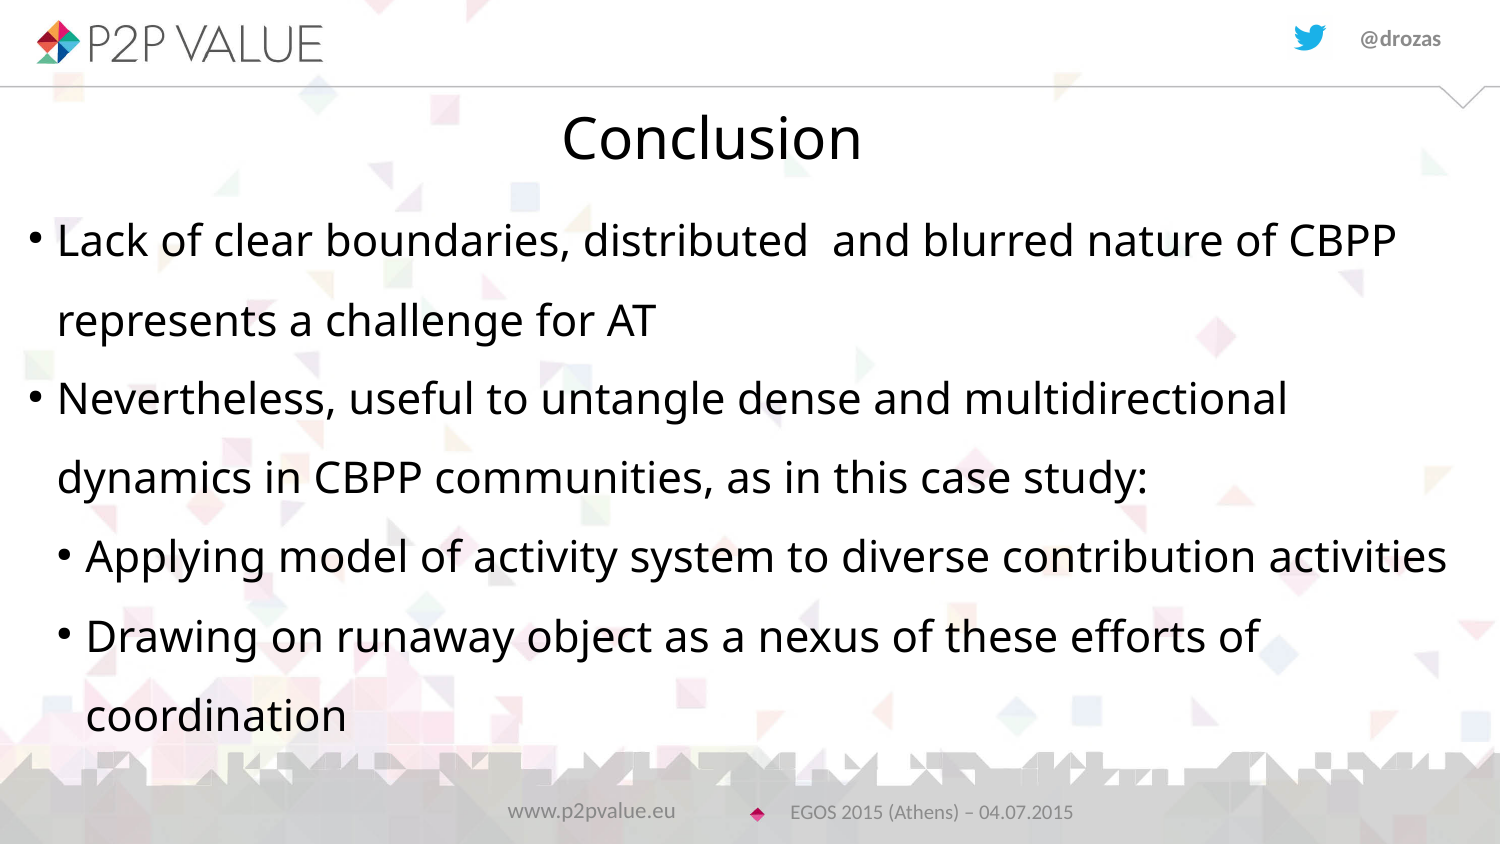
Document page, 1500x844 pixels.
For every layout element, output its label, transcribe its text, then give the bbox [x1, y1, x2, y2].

picture [0, 0, 1500, 844]
text_box EGOS 2015 (Athens) – 04.07.2015 [777, 788, 1470, 834]
subtitle Lack of clear boundaries, distributed and blurred nature of CBPP represents a challenge for AT Nevertheless, useful to untangle dense and multidirectional dynamics in CBPP communities, as in this case study: Applying model of activity system to diverse contribution activities Drawing on runaway object as a nexus of these efforts of coordination [14, 180, 1495, 781]
text_box @drozas [1333, 15, 1455, 60]
text_box www.p2pvalue.eu [501, 789, 720, 829]
title Conclusion [60, 92, 1366, 180]
